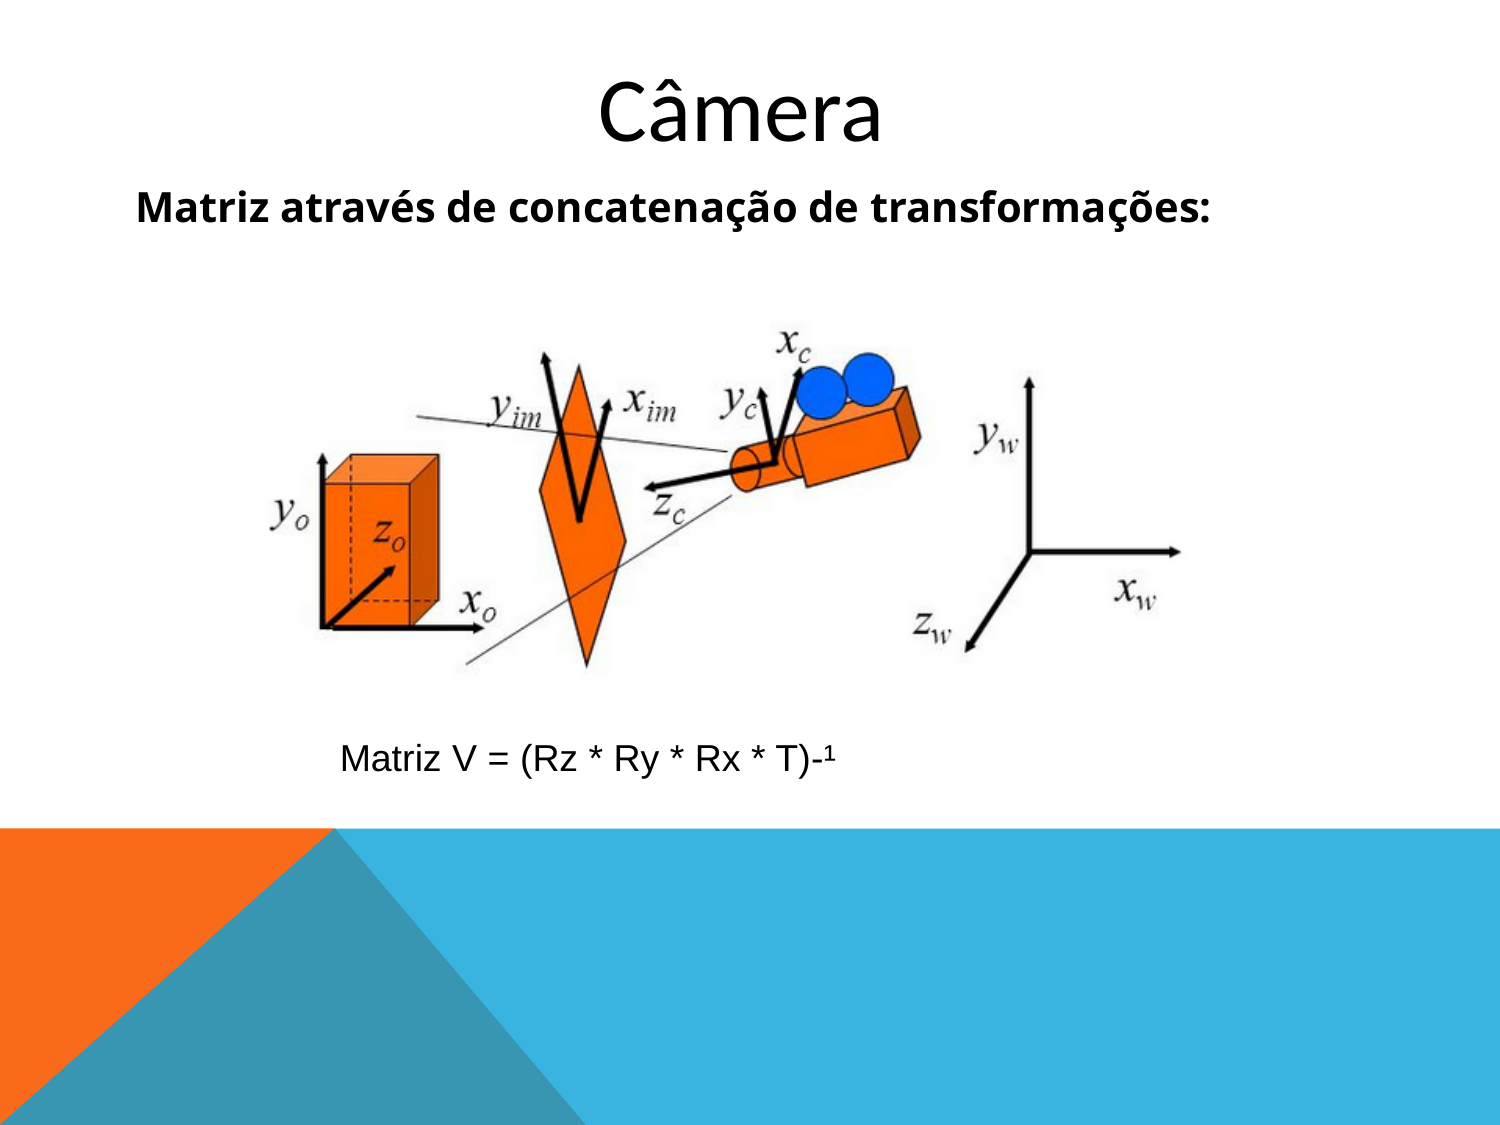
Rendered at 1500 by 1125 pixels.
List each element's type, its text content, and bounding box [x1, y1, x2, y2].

title Câmera [135, 60, 1369, 150]
text_box Matriz V = (Rz * Ry * Rx * T)-¹ [324, 729, 852, 787]
picture [181, 274, 1229, 686]
list Matriz através de concatenação de transformações: [135, 180, 1369, 768]
